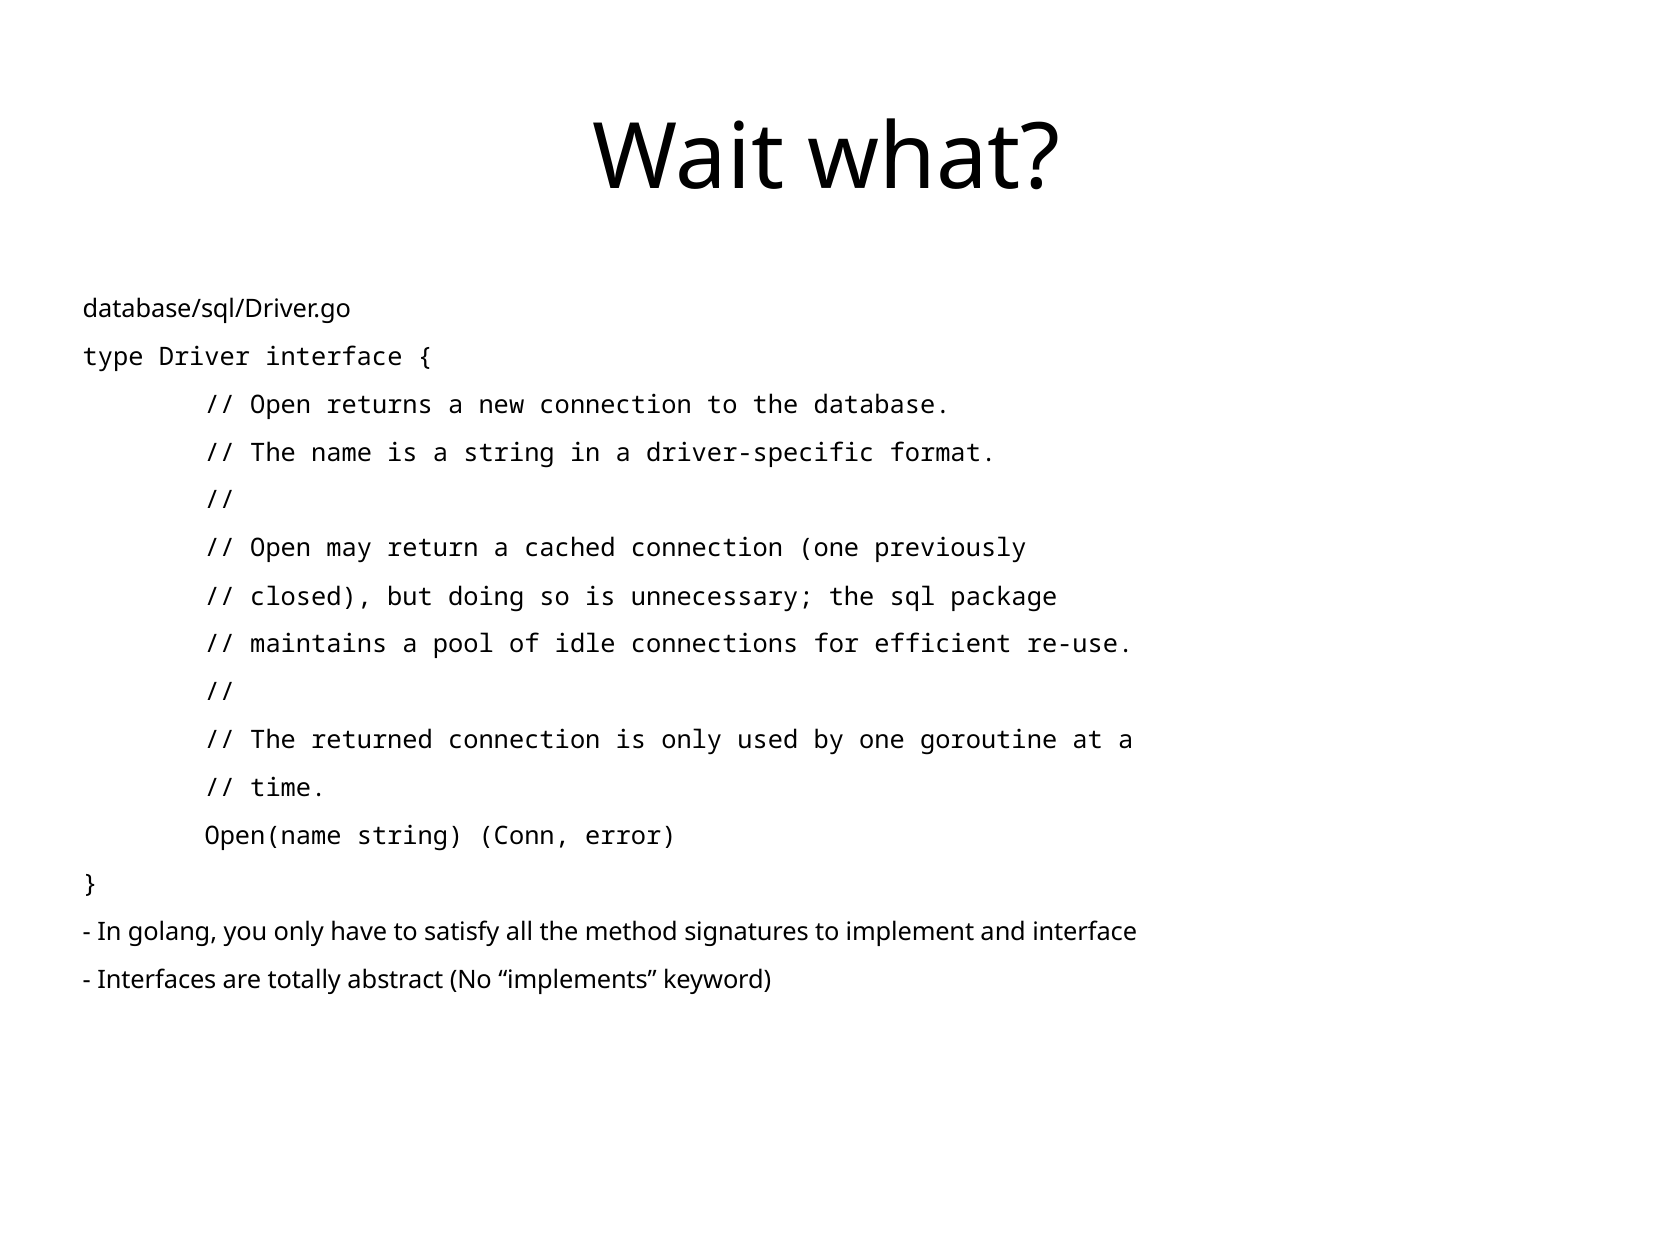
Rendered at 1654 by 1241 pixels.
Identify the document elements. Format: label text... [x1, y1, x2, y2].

list database/sql/Driver.go type Driver interface { // Open returns a new connection to the database. // The name is a string in a driver-specific format. // // Open may return a cached connection (one previously // closed), but doing so is unnecessary; the sql package // maintains a pool of idle connections for efficient re-use. // // The returned connection is only used by one goroutine at a // time. Open(name string) (Conn, error) } - In golang, you only have to satisfy all the method signatures to implement and interface - Interfaces are totally abstract (No “implements” keyword) [82, 290, 1571, 1010]
title Wait what? [82, 49, 1571, 257]
